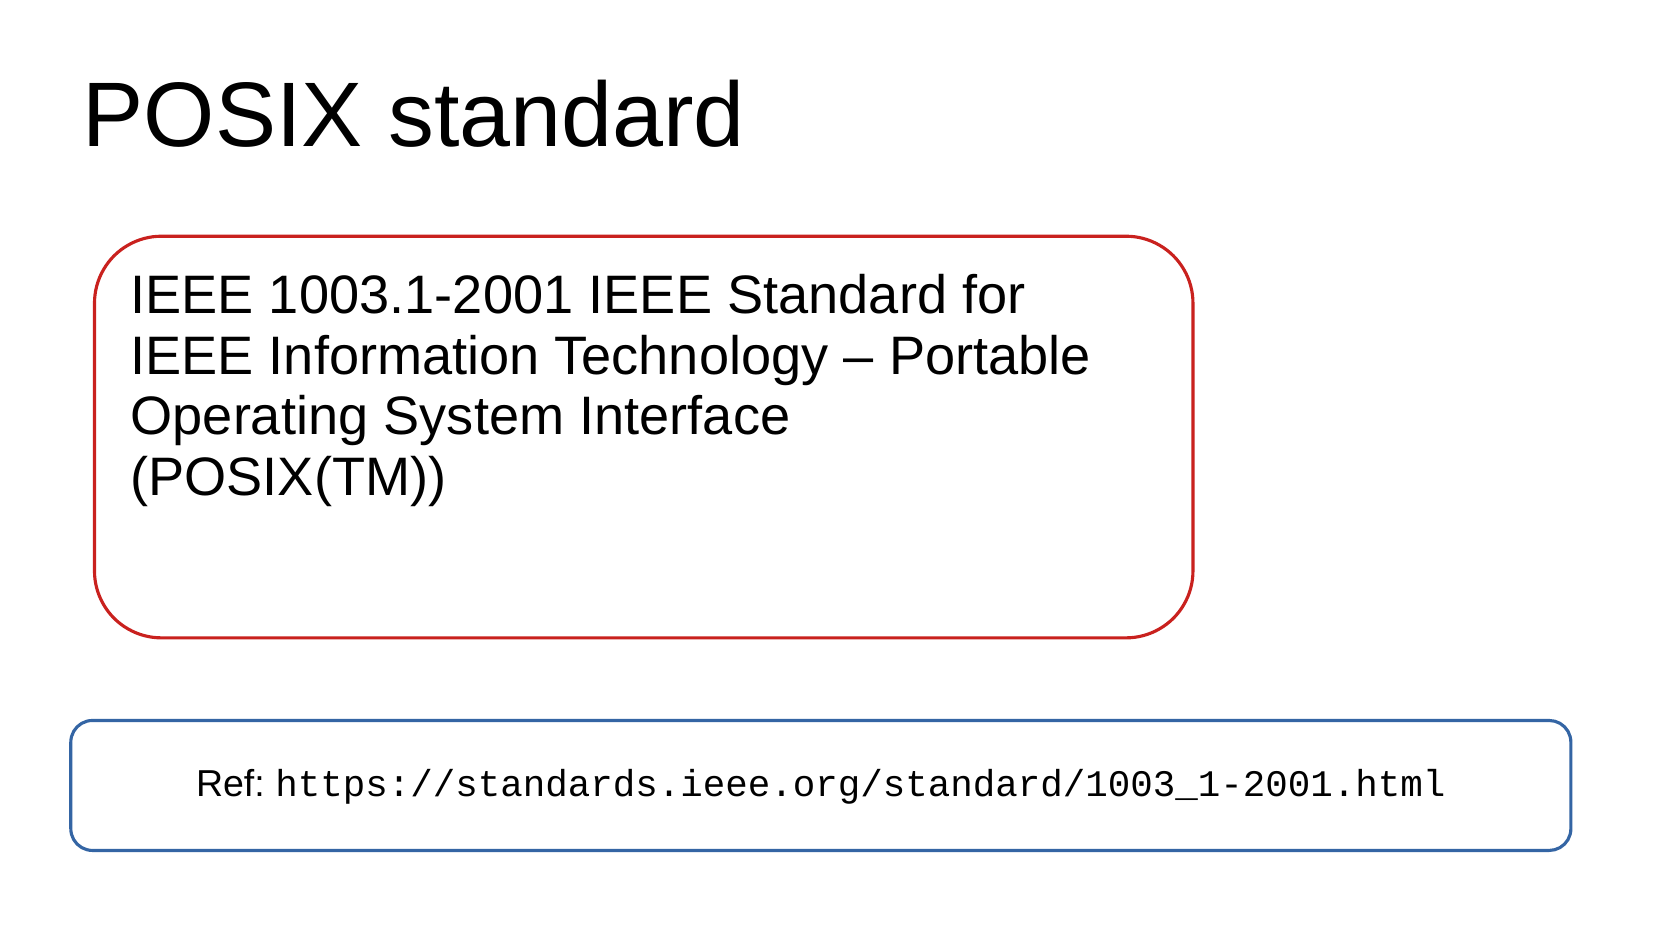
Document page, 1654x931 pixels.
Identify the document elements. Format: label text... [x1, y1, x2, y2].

text_box Ref: https://standards.ieee.org/standard/1003_1-2001.html [70, 720, 1571, 851]
title POSIX standard [82, 37, 1571, 193]
text_box IEEE 1003.1-2001 IEEE Standard for IEEE Information Technology – Portable Operating System Interface (POSIX(TM)) [94, 236, 1193, 638]
